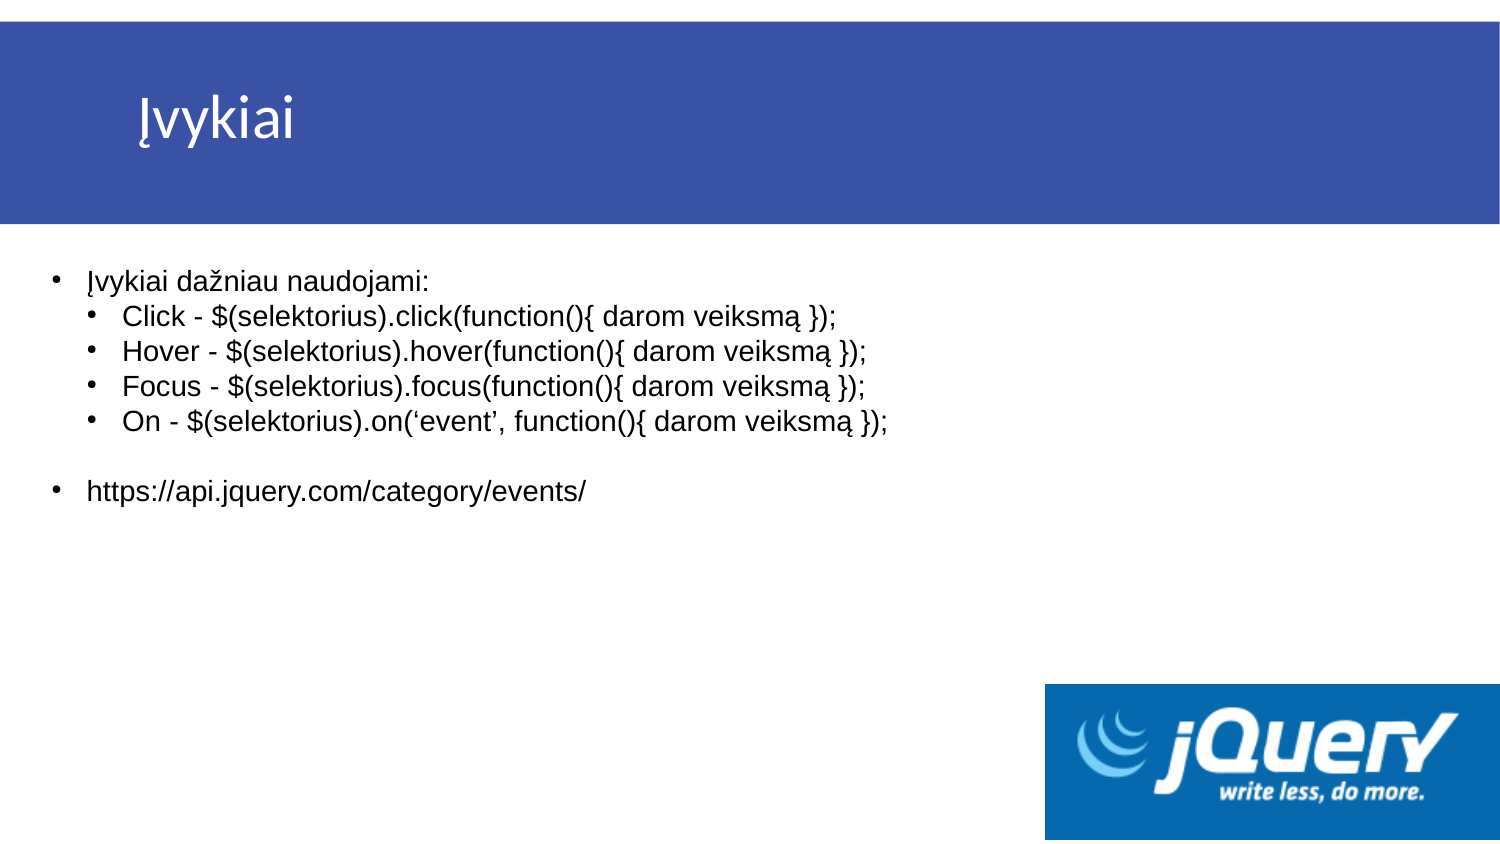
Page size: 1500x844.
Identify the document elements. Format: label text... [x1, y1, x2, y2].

title Įvykiai [122, 72, 1500, 167]
picture [1045, 684, 1500, 840]
text_box Įvykiai dažniau naudojami: Click - $(selektorius).click(function(){ darom veiksmą }); Hover - $(selektorius).hover(function(){ darom veiksmą }); Focus - $(selektorius).focus(function(){ darom veiksmą }); On - $(selektorius).on(‘event’, function(){ darom veiksmą }); https://api.jquery.com/category/events/ [36, 247, 1389, 789]
